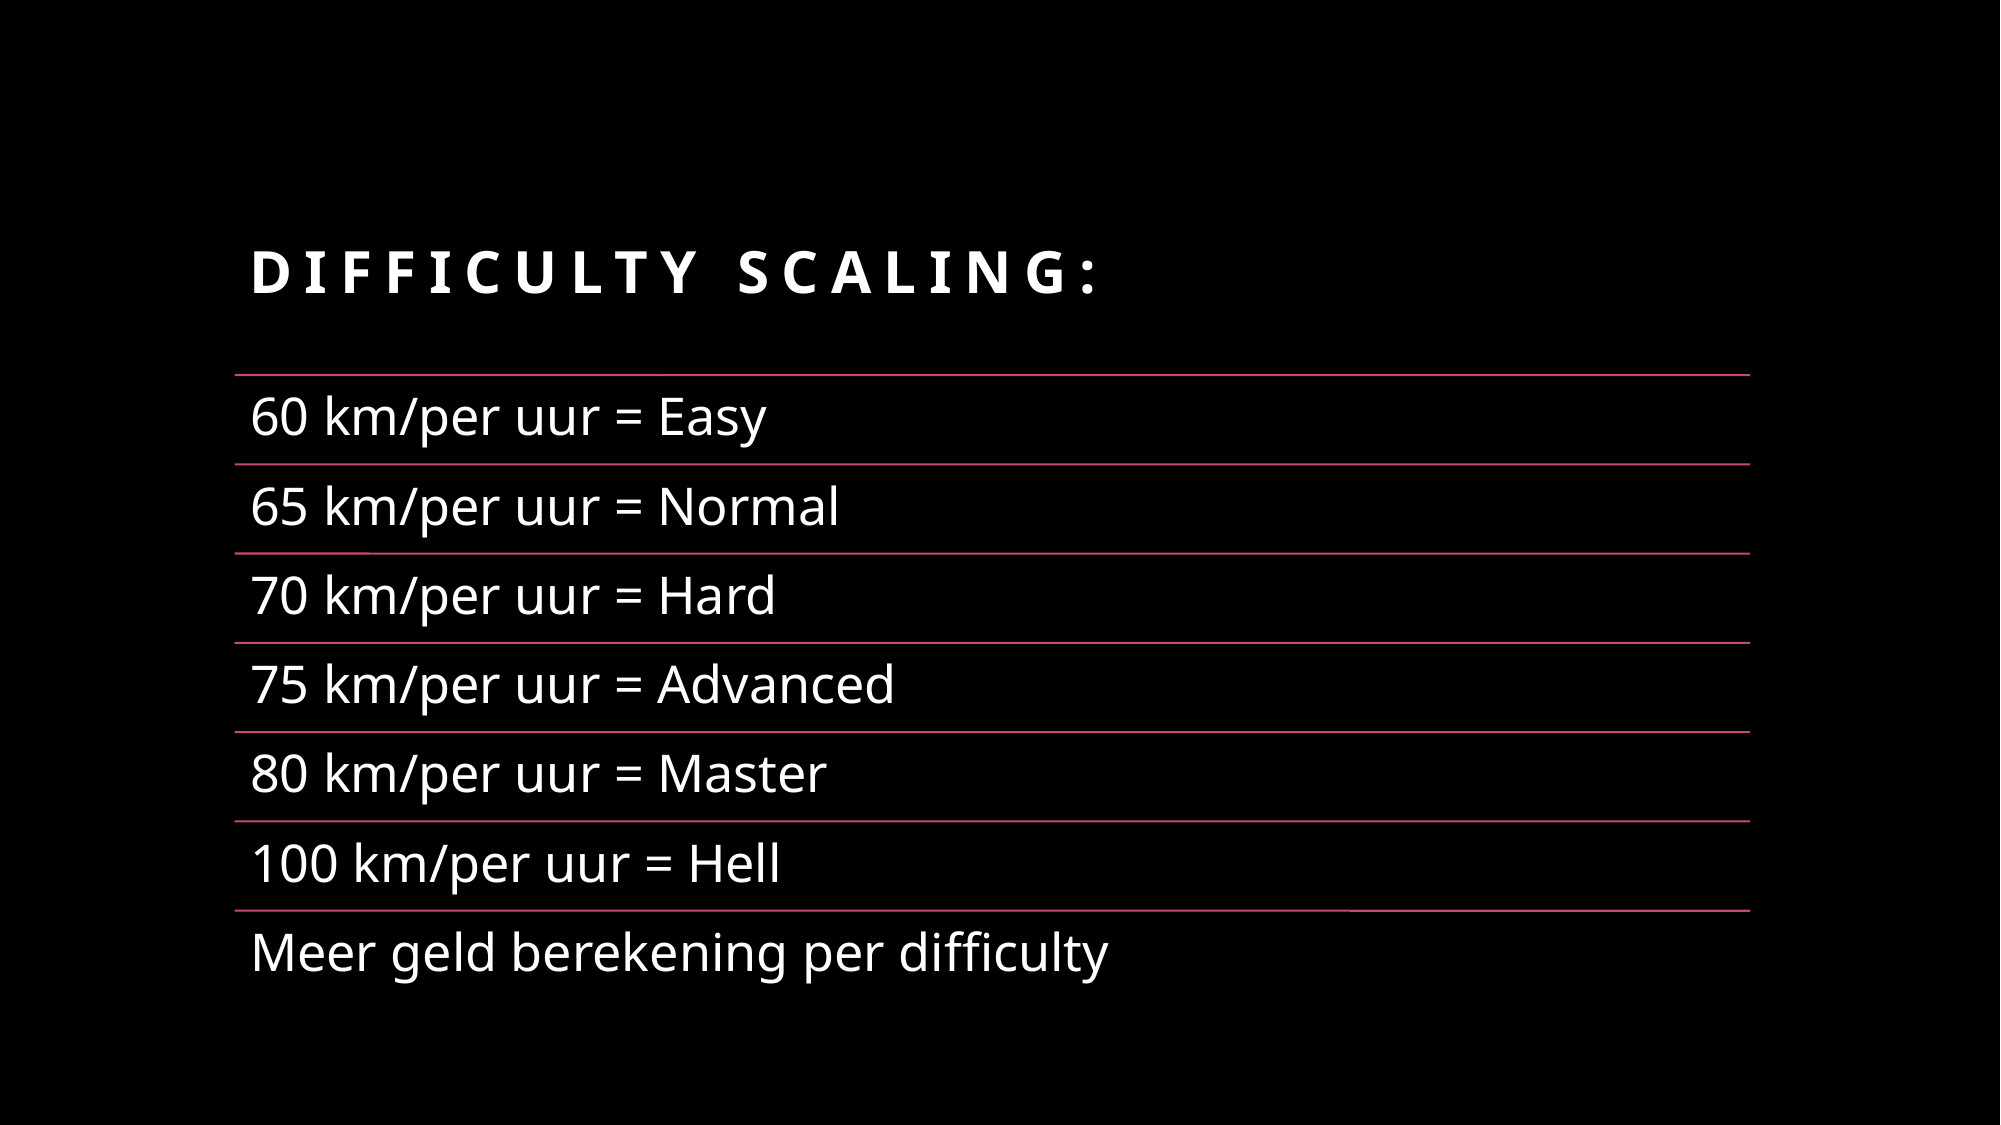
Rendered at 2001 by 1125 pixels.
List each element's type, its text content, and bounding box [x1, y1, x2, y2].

text_box 80 km/per uur = Master [234, 732, 1751, 820]
title Difficulty Scaling: [234, 171, 1750, 313]
text_box 70 km/per uur = Hard [234, 553, 1751, 641]
text_box 60 km/per uur = Easy [234, 375, 1751, 463]
text_box Meer geld berekening per difficulty [234, 910, 1751, 1001]
text_box 75 km/per uur = Advanced [234, 642, 1751, 731]
text_box 100 km/per uur = Hell [234, 821, 1751, 909]
text_box 65 km/per uur = Normal [234, 464, 1751, 552]
